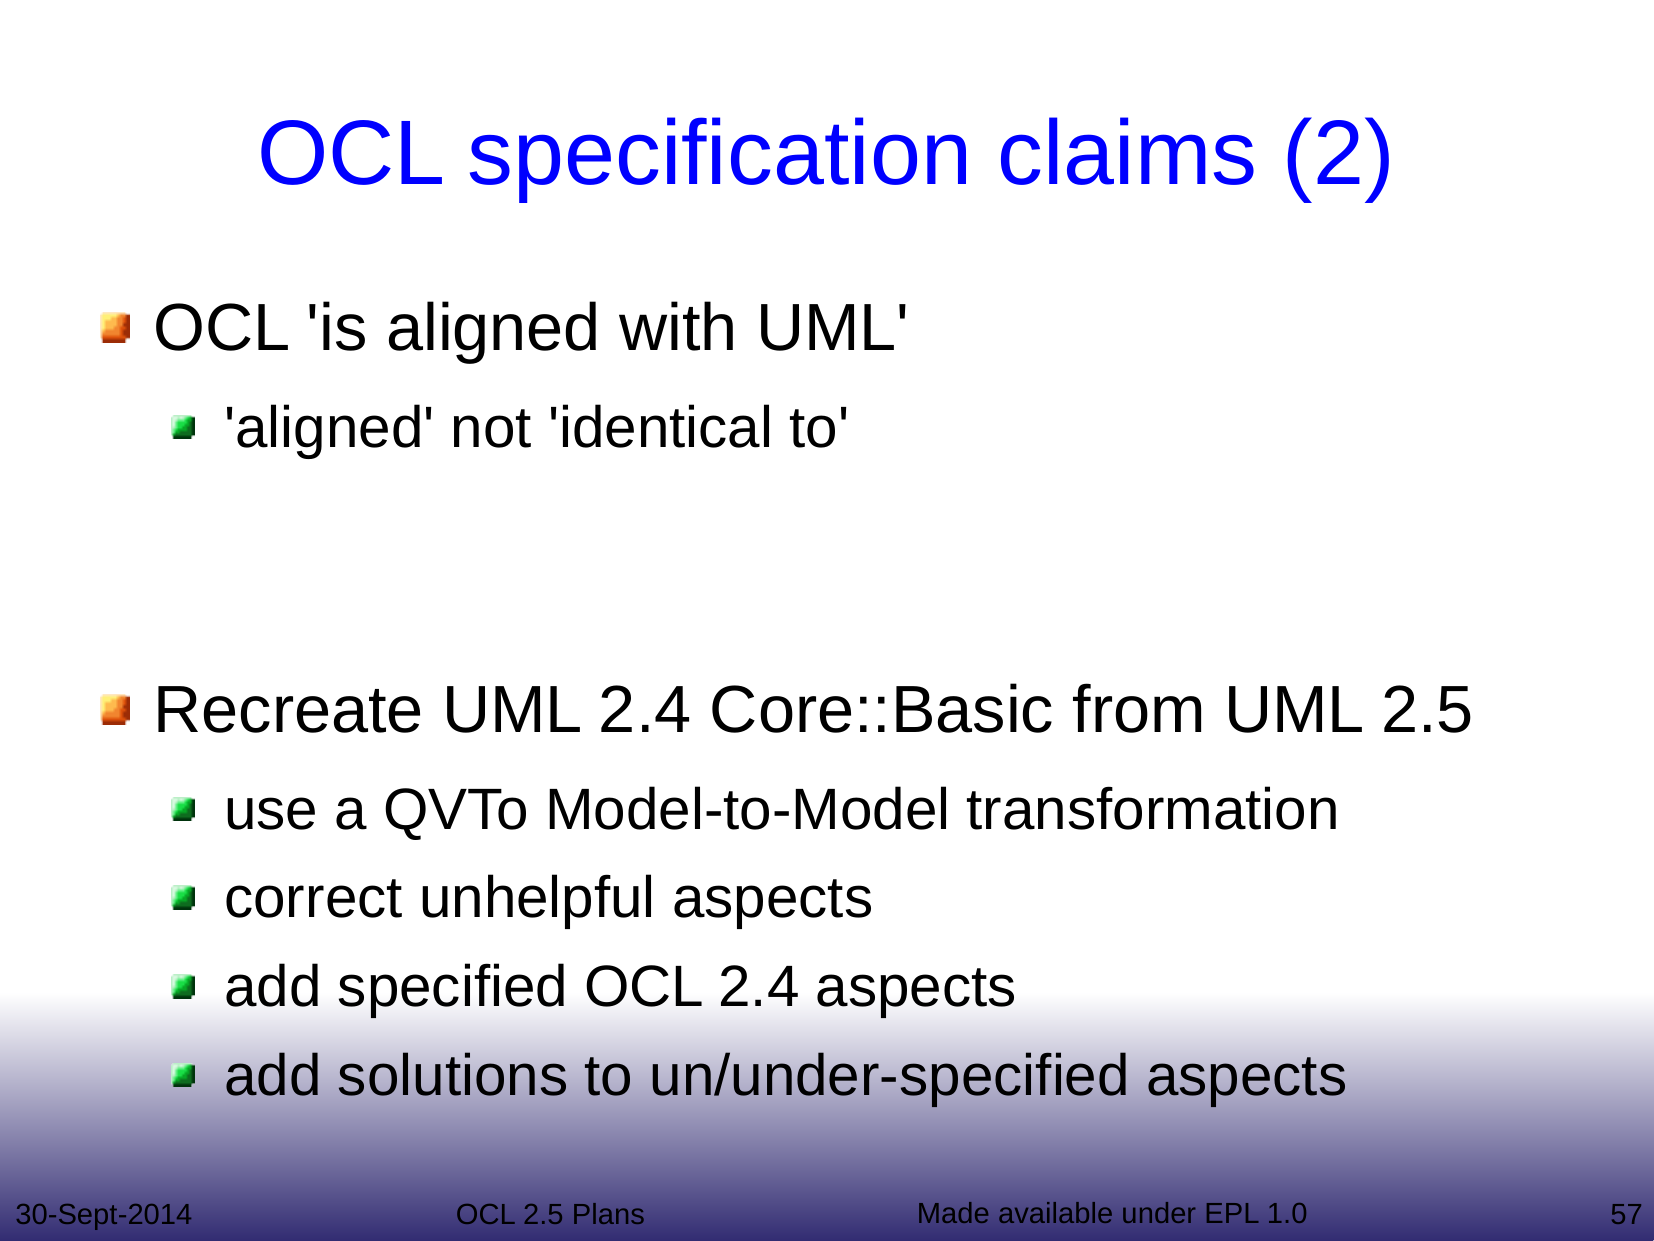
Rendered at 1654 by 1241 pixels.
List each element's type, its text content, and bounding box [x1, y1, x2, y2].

list OCL 'is aligned with UML' 'aligned' not 'identical to' Recreate UML 2.4 Core::Basic from UML 2.5 use a QVTo Model-to-Model transformation correct unhelpful aspects add specified OCL 2.4 aspects add solutions to un/under-specified aspects [82, 290, 1571, 1109]
title OCL specification claims (2) [82, 49, 1571, 257]
